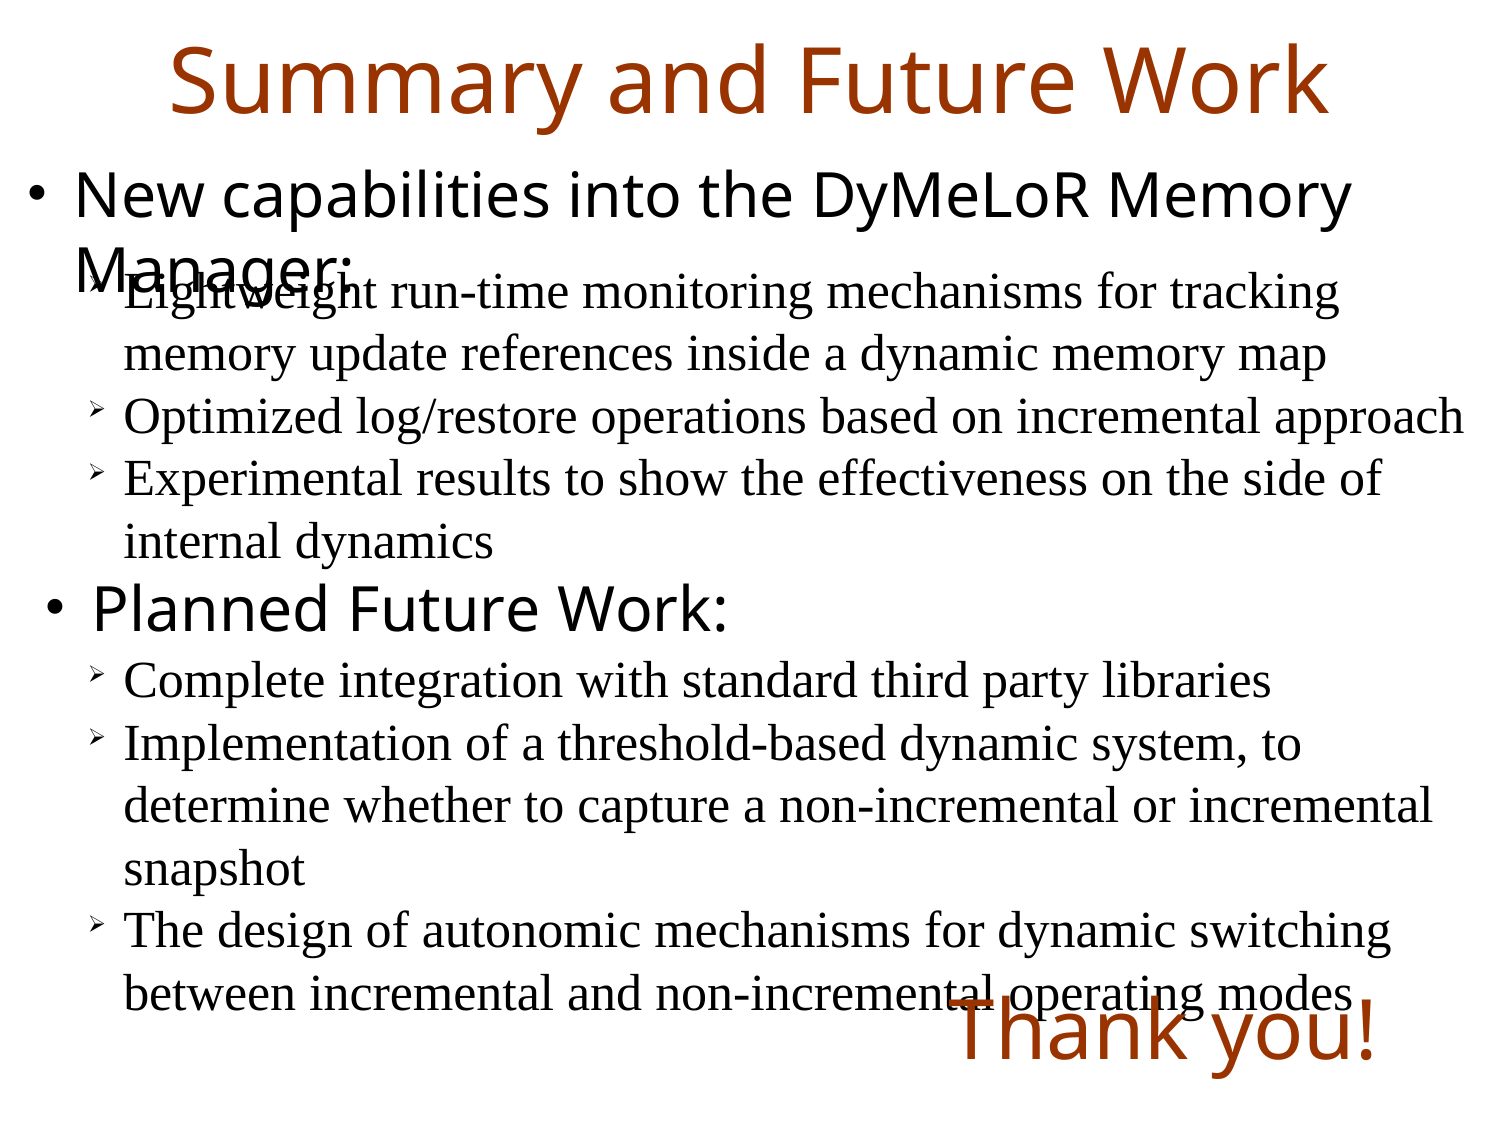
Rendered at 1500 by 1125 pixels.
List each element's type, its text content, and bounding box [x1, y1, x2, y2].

text_box Lightweight run-time monitoring mechanisms for tracking memory update references inside a dynamic memory map Optimized log/restore operations based on incremental approach Experimental results to show the effectiveness on the side of internal dynamics [0, 248, 1500, 576]
text_box Complete integration with standard third party libraries Implementation of a threshold-based dynamic system, to determine whether to capture a non-incremental or incremental snapshot The design of autonomic mechanisms for dynamic switching between incremental and non-incremental operating modes [0, 638, 1500, 966]
text_box Planned Future Work: [29, 561, 1477, 638]
text_box New capabilities into the DyMeLoR Memory Manager: [11, 147, 1500, 260]
title Summary and Future Work [112, 0, 1388, 147]
title Thank you! [826, 933, 1500, 1121]
